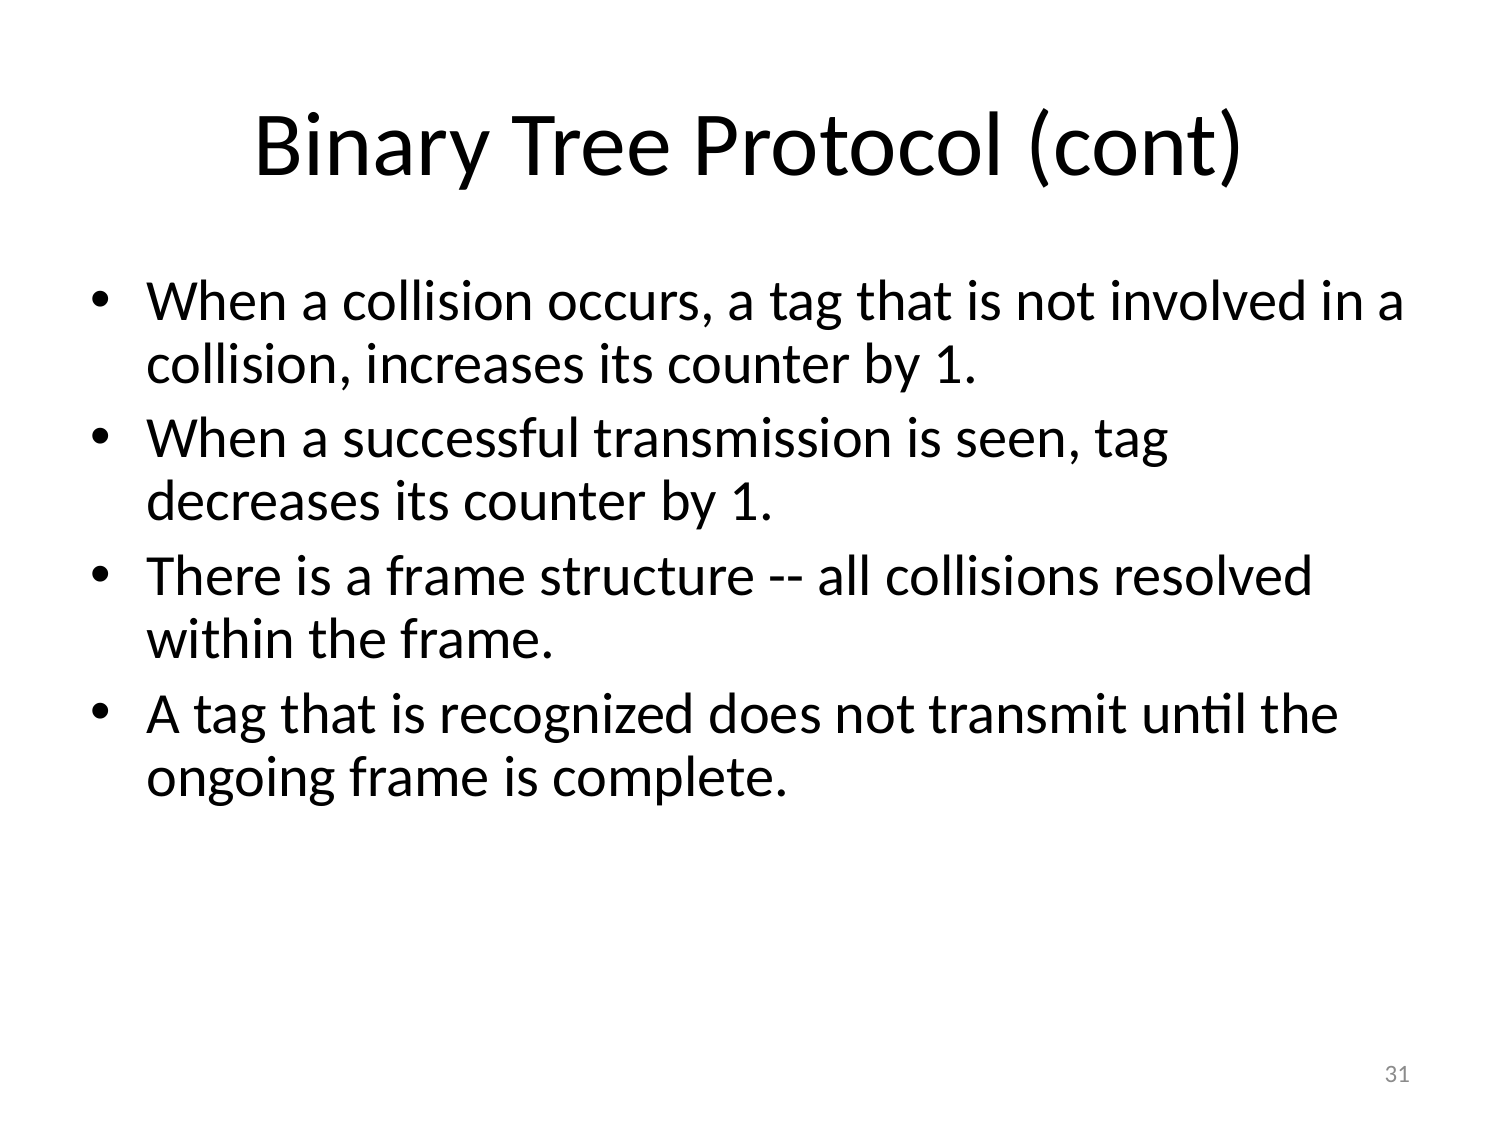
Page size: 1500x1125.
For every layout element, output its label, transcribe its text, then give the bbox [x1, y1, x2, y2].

list When a collision occurs, a tag that is not involved in a collision, increases its counter by 1. When a successful transmission is seen, tag decreases its counter by 1. There is a frame structure -- all collisions resolved within the frame. A tag that is recognized does not transmit until the ongoing frame is complete. [75, 262, 1425, 1005]
title Binary Tree Protocol (cont) [75, 45, 1425, 233]
slide_number <number> [1074, 1042, 1425, 1103]
